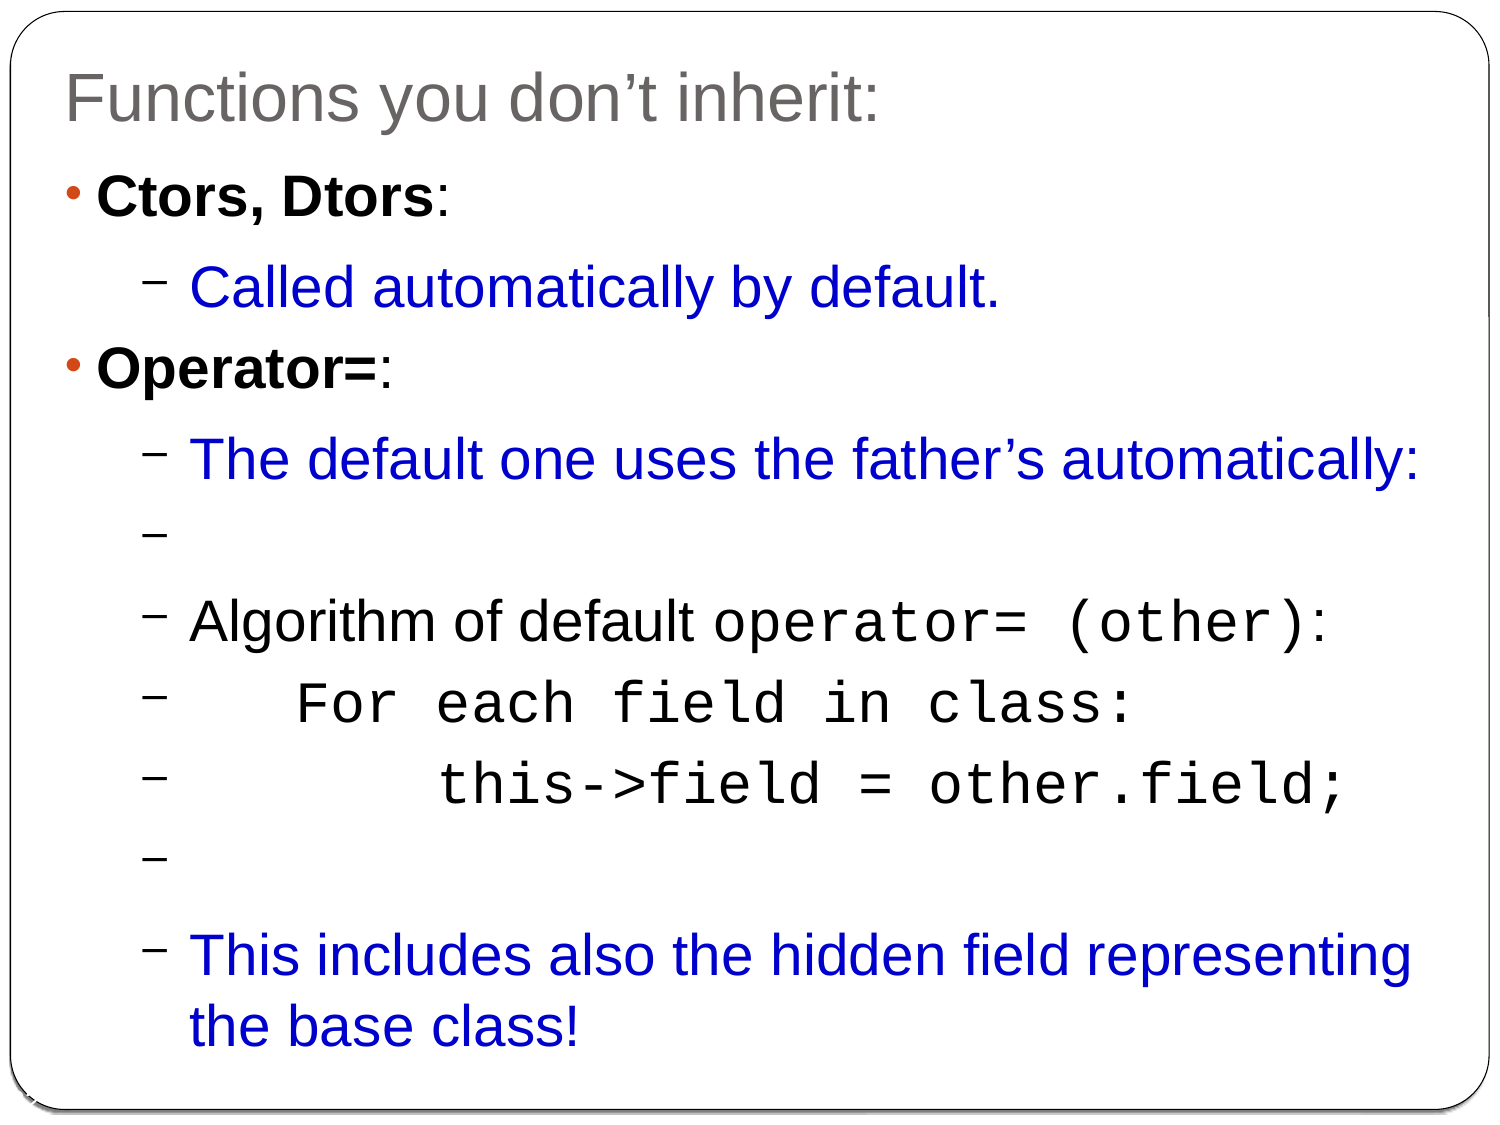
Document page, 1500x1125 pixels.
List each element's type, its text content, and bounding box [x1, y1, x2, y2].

slide_number <number> [0, 1074, 50, 1125]
list Ctors, Dtors: Called automatically by default. Operator=: The default one uses the father’s automatically: Algorithm of default operator= (other): For each field in class: this->field = other.field; This includes also the hidden field representing the base class! [50, 149, 1450, 1088]
title Functions you don’t inherit: [50, 45, 1450, 149]
